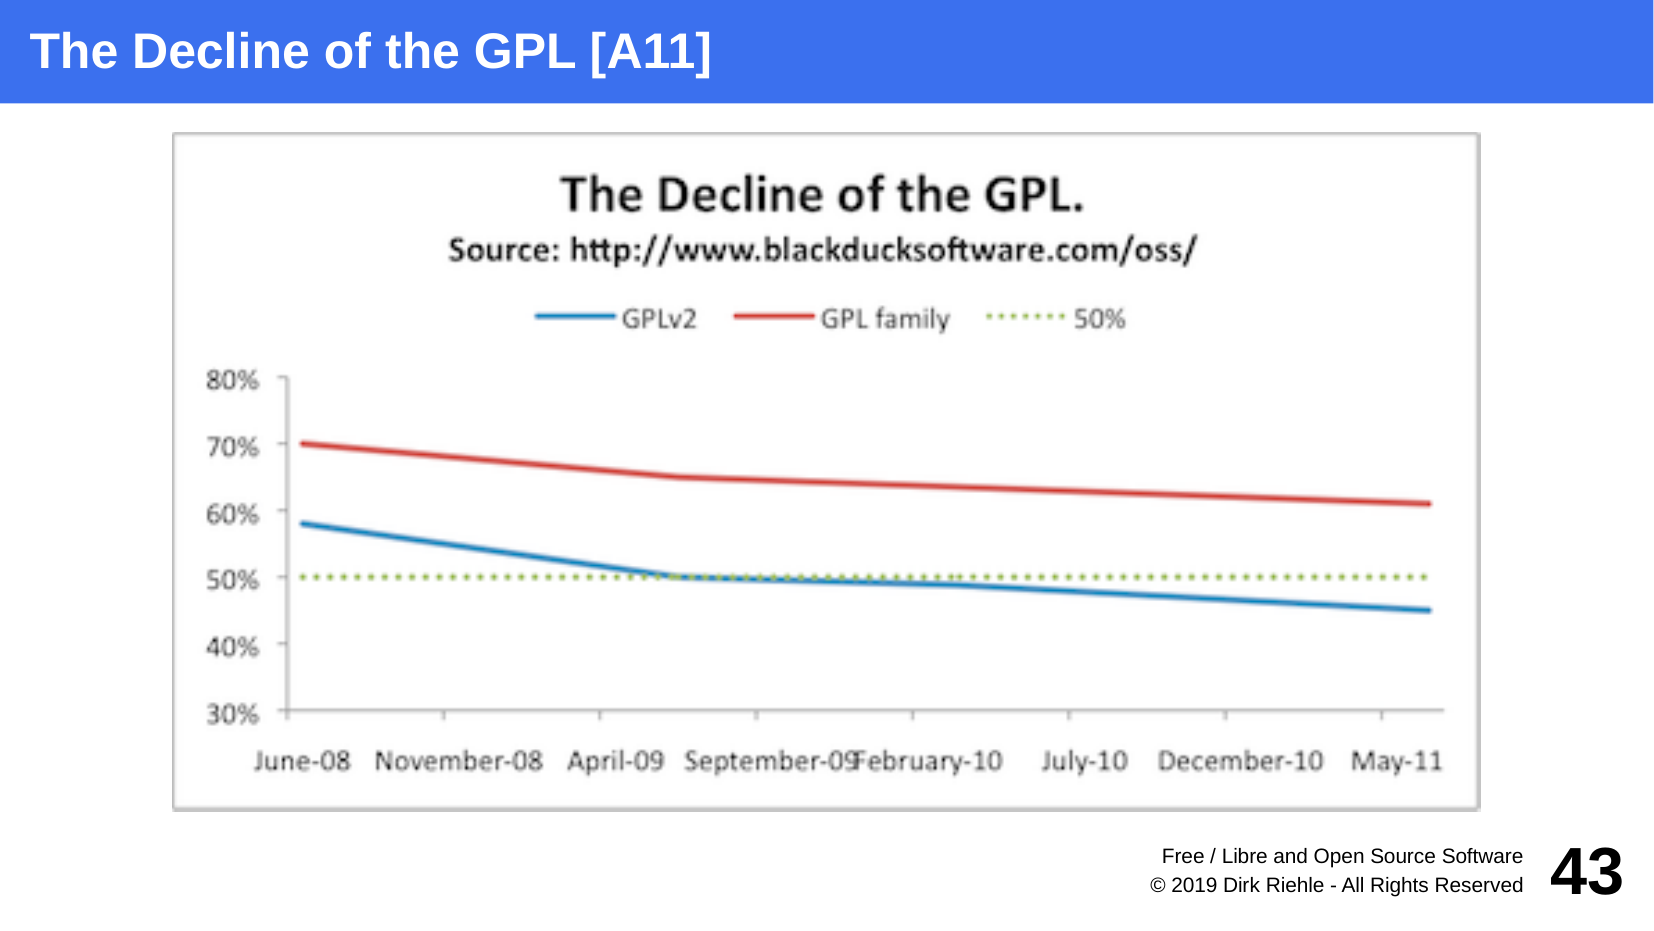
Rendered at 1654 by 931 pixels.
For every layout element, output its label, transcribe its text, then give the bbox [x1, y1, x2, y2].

title The Decline of the GPL [A11] [0, 0, 1654, 104]
picture [172, 132, 1481, 813]
